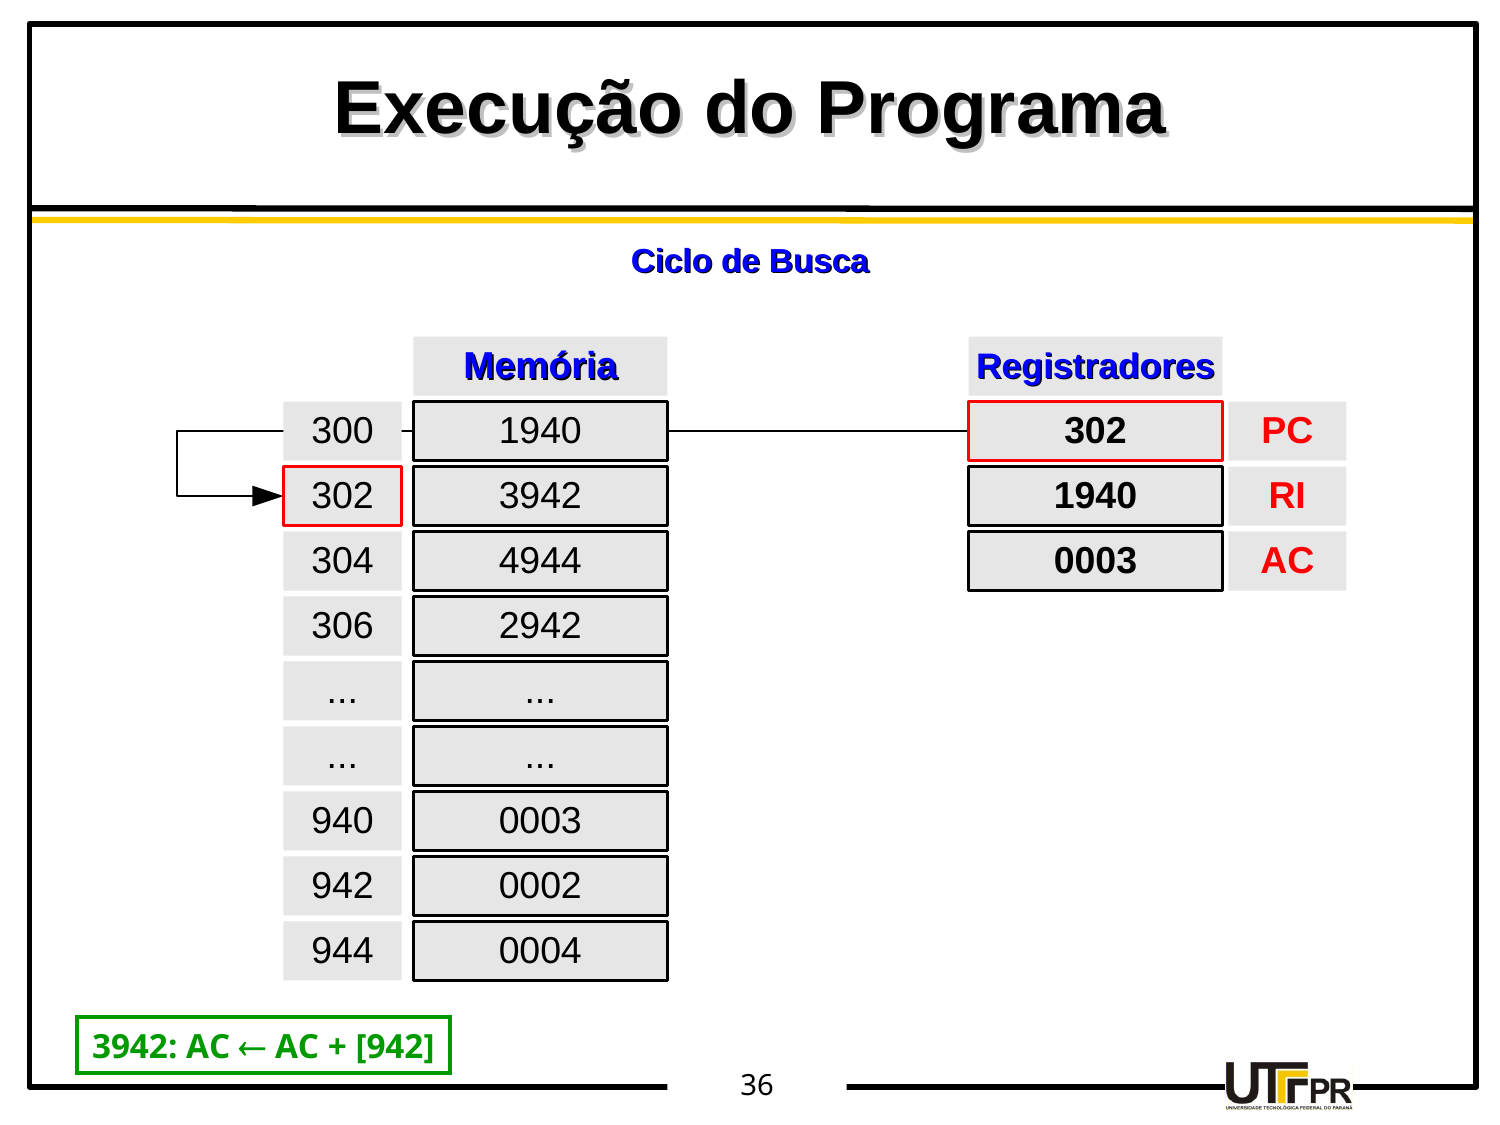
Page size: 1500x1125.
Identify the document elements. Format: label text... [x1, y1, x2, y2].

text_box AC [1228, 531, 1347, 591]
text_box PC [1228, 401, 1347, 461]
text_box Registradores [968, 336, 1223, 396]
text_box 306 [283, 596, 402, 656]
text_box 3942 [413, 466, 668, 526]
text_box 0003 [968, 531, 1223, 591]
text_box ... [283, 726, 402, 786]
text_box 0004 [413, 921, 668, 981]
text_box ... [413, 726, 668, 786]
text_box 940 [283, 791, 402, 851]
text_box 304 [283, 531, 402, 591]
text_box RI [1228, 466, 1347, 526]
picture [1225, 1062, 1353, 1110]
text_box 3942: AC  AC + [942] [77, 1017, 450, 1073]
text_box Memória [413, 336, 668, 396]
text_box 4944 [413, 531, 668, 591]
text_box 944 [283, 921, 402, 981]
text_box Ciclo de Busca [616, 231, 884, 287]
text_box 2942 [413, 596, 668, 656]
text_box 302 [283, 466, 402, 526]
text_box ... [413, 661, 668, 721]
text_box 0002 [413, 856, 668, 916]
title Execução do Programa [41, 65, 1459, 159]
text_box 302 [968, 401, 1223, 461]
text_box ... [283, 661, 402, 721]
text_box 942 [283, 856, 402, 916]
text_box 1940 [413, 401, 668, 461]
text_box 0003 [413, 791, 668, 851]
text_box 1940 [968, 466, 1223, 526]
text_box 300 [283, 401, 402, 461]
